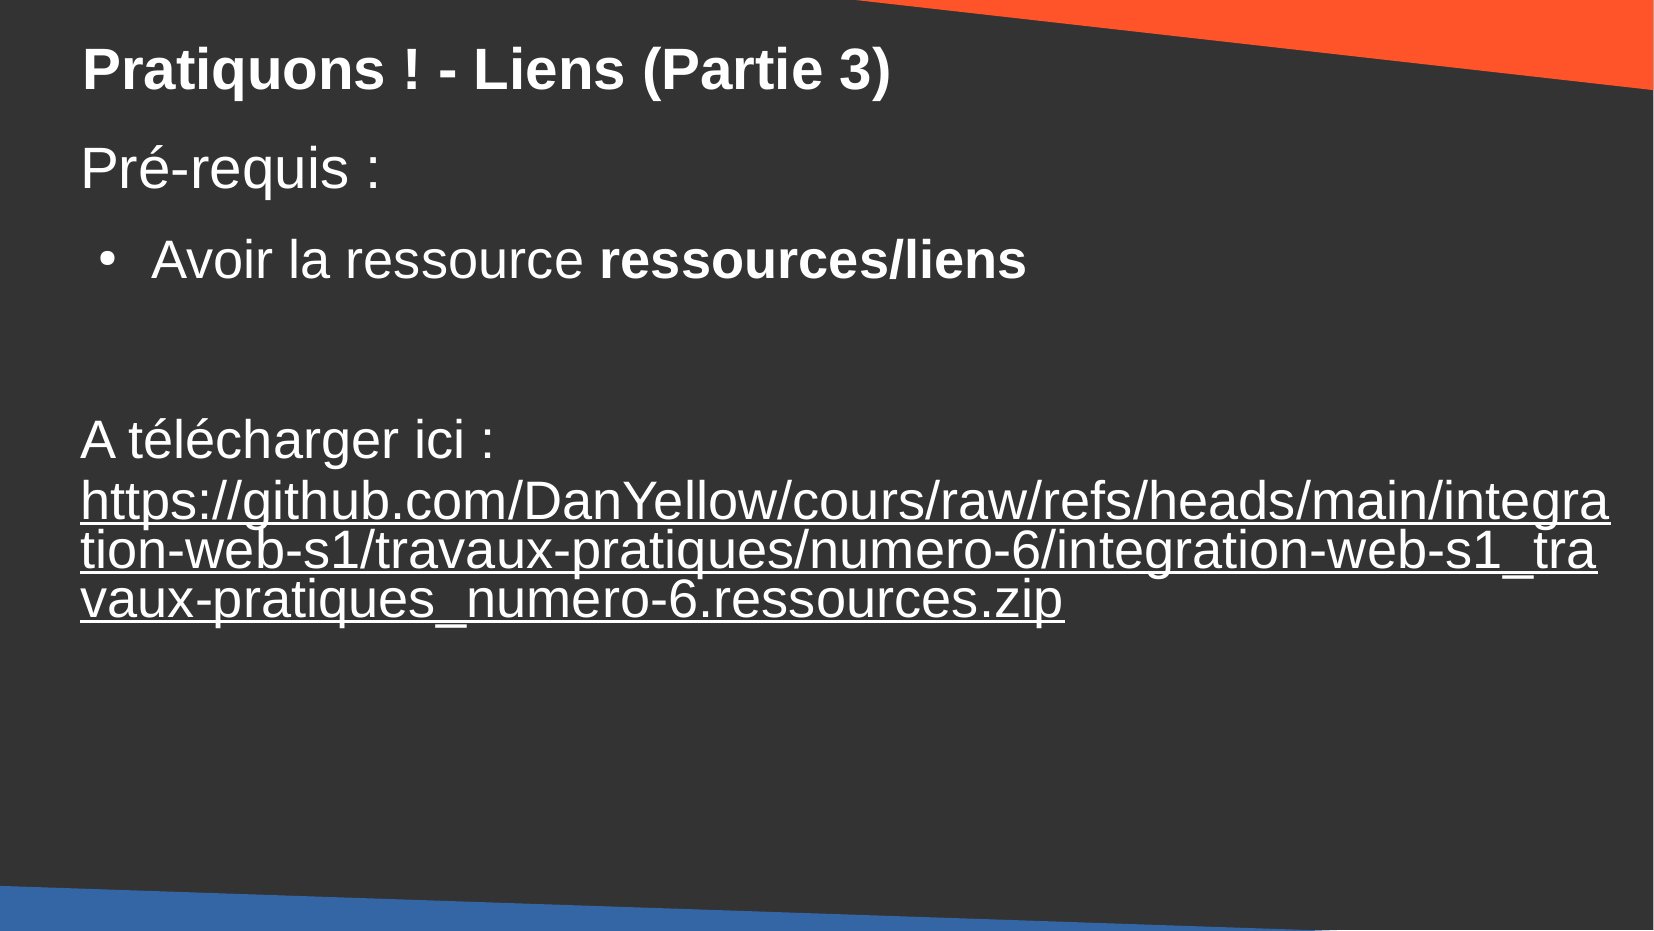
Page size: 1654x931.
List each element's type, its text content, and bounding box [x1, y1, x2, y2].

text_box [0, 885, 1337, 931]
list Pré-requis : Avoir la ressource ressources/liens A télécharger ici : https://github.com/DanYellow/cours/raw/refs/heads/main/integration-web-s1/travaux-pratiques/numero-6/integration-web-s1_travaux-pratiques_numero-6.ressources.zip [80, 135, 1620, 697]
title Pratiquons ! - Liens (Partie 3) [82, 37, 1571, 114]
text_box [855, 0, 1654, 91]
